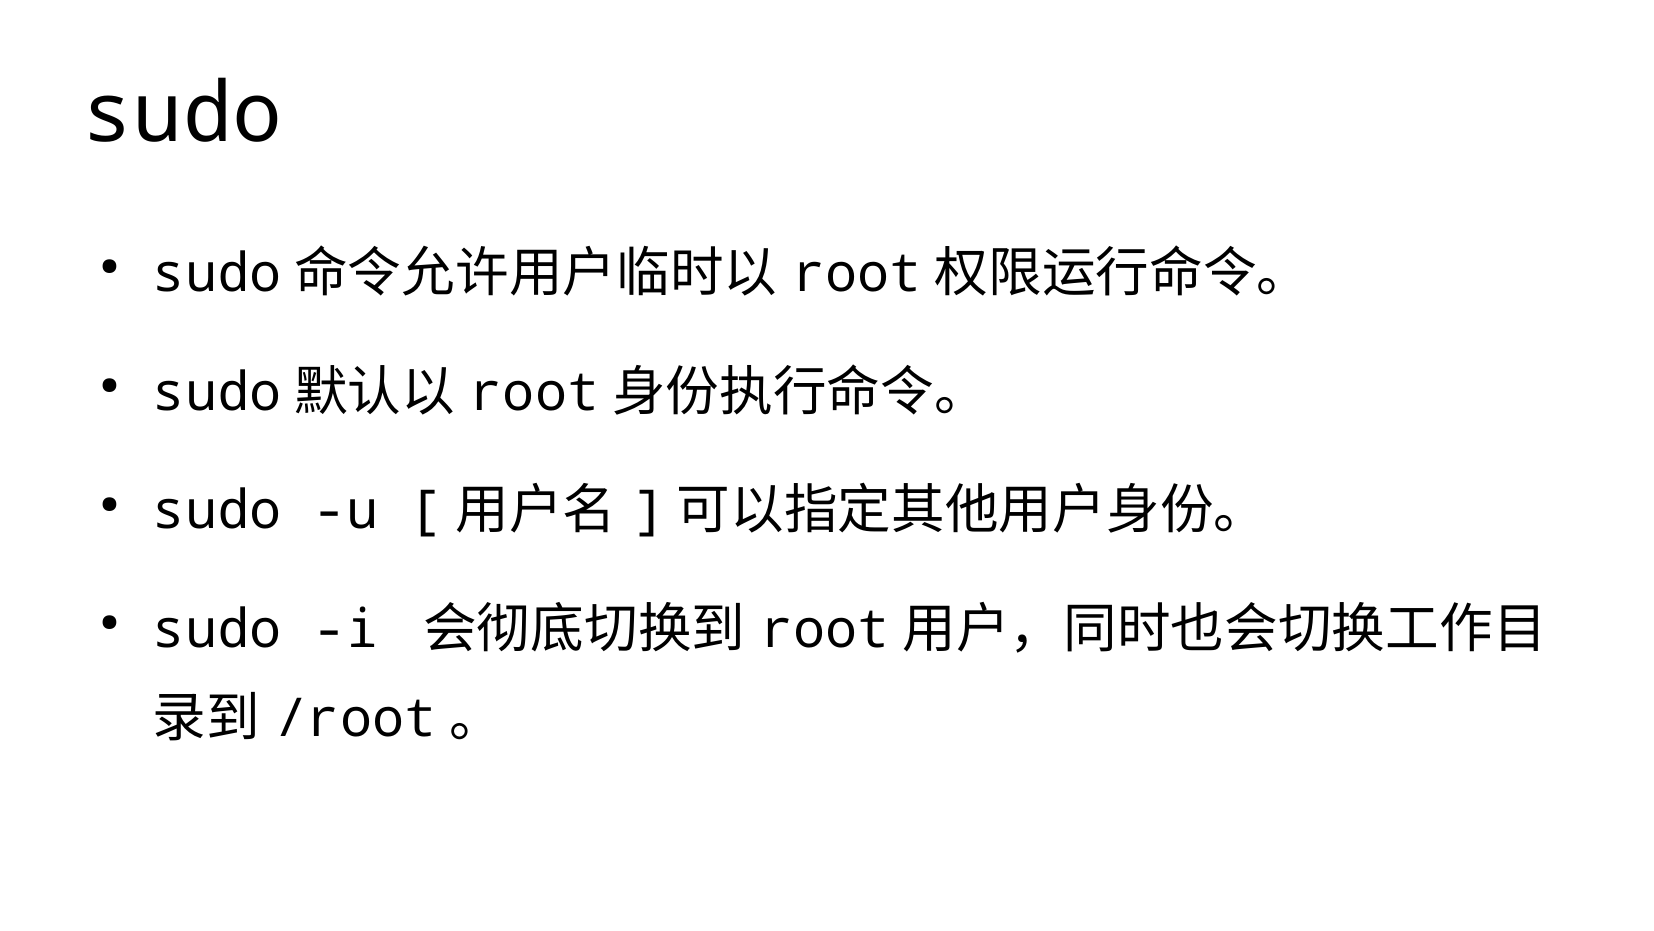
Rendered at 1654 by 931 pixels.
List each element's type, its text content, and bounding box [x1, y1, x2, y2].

title sudo [82, 37, 1571, 189]
list sudo命令允许用户临时以root权限运行命令。 sudo默认以root身份执行命令。 sudo -u [用户名]可以指定其他用户身份。 sudo -i 会彻底切换到root用户，同时也会切换工作目录到/root。 [82, 217, 1571, 758]
